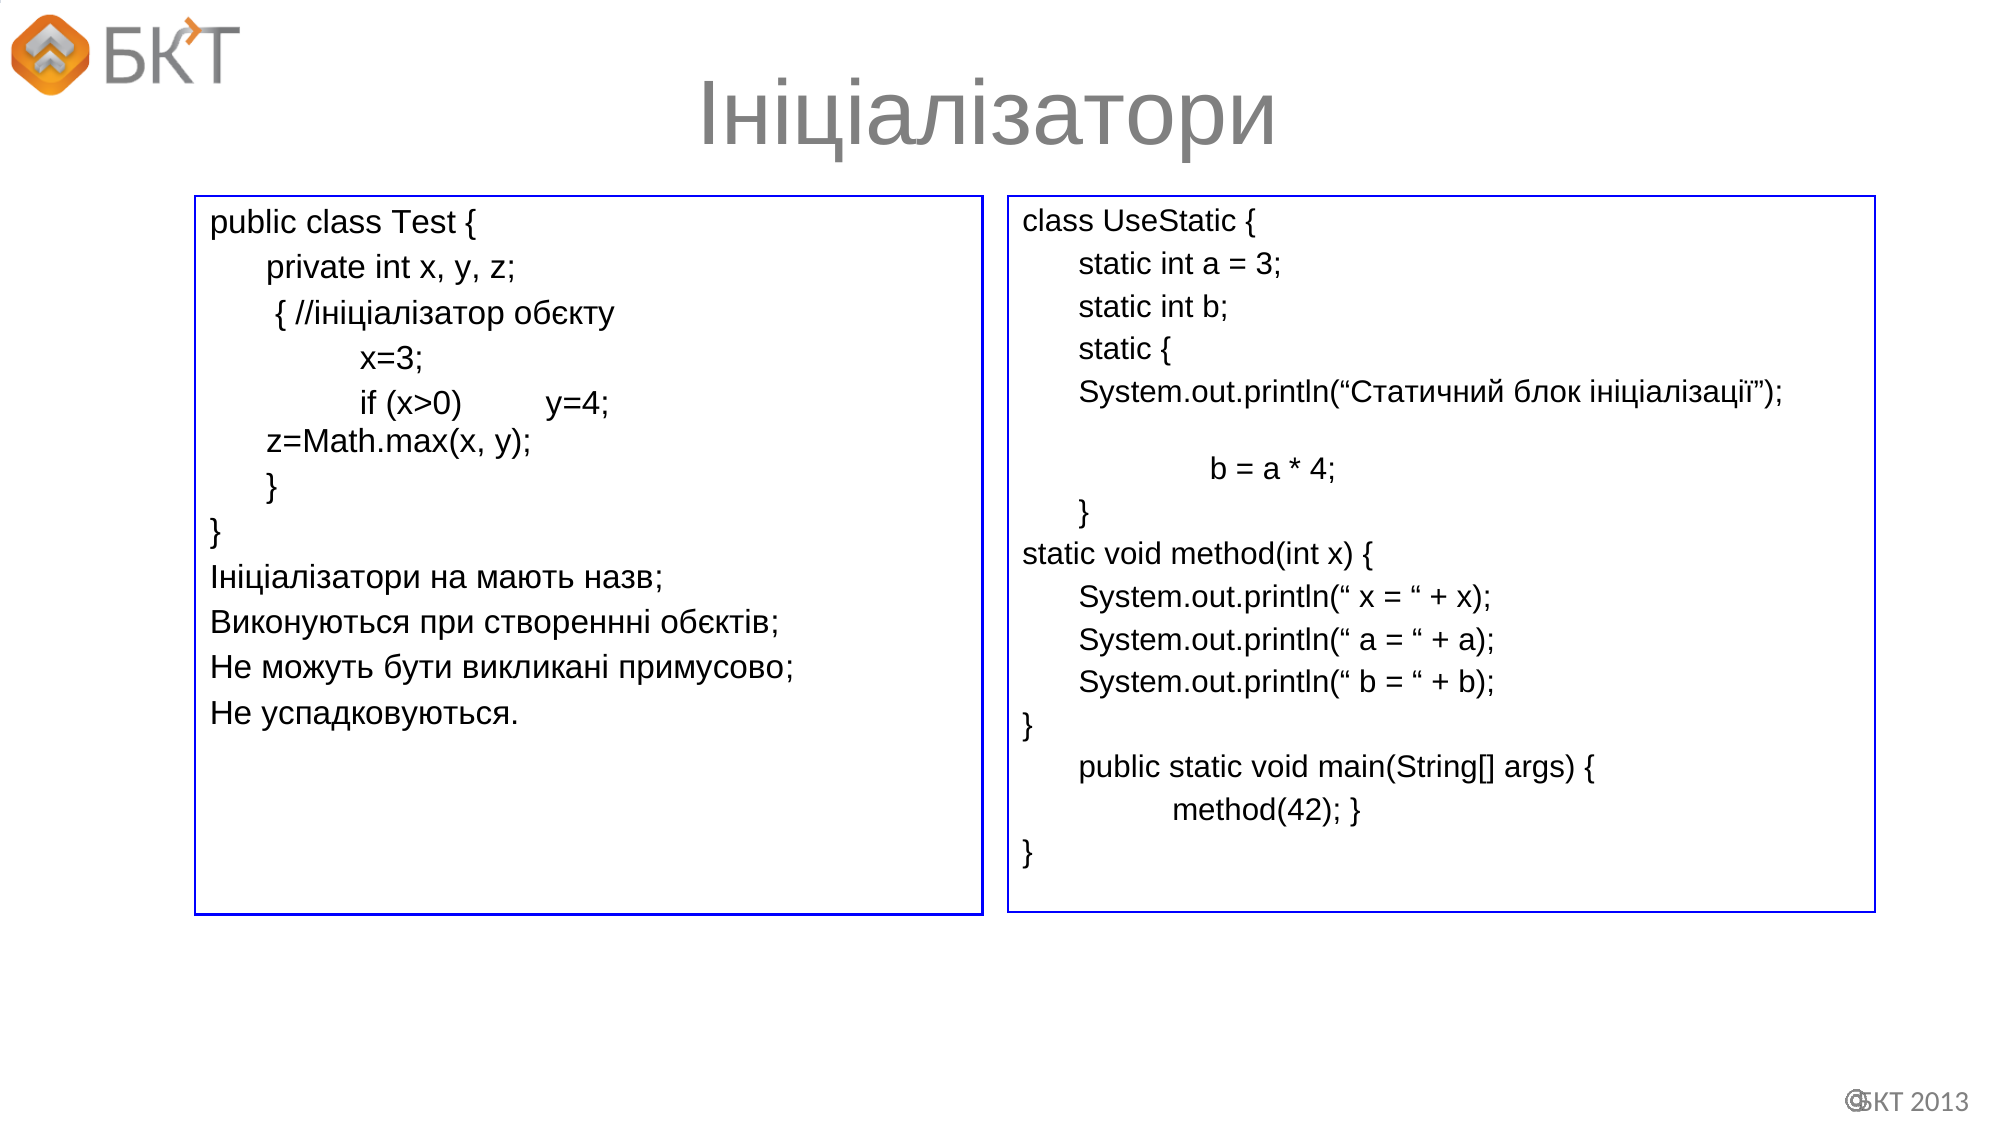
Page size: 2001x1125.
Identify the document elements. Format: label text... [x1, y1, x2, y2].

list class UseStatic { static int a = 3; static int b; static { System.out.println(“Статичний блок ініціалізації”); b = a * 4; } static void method(int x) { System.out.println(“ x = “ + x); System.out.println(“ a = “ + a); System.out.println(“ b = “ + b); } public static void main(String[] args) { method(42); } } [1007, 196, 1876, 912]
picture [1845, 1084, 1867, 1116]
title Ініціалізатори [137, 31, 1838, 197]
picture [4, 9, 250, 97]
list public class Test { private int x, y, z; { //ініціалізатор обєкту x=3; if (x>0) y=4; z=Math.max(x, y); } } Ініціалізатори на мають назв; Виконуються при створеннні обєктів; Не можуть бути викликані примусово; Не успадковуються. [195, 196, 983, 915]
